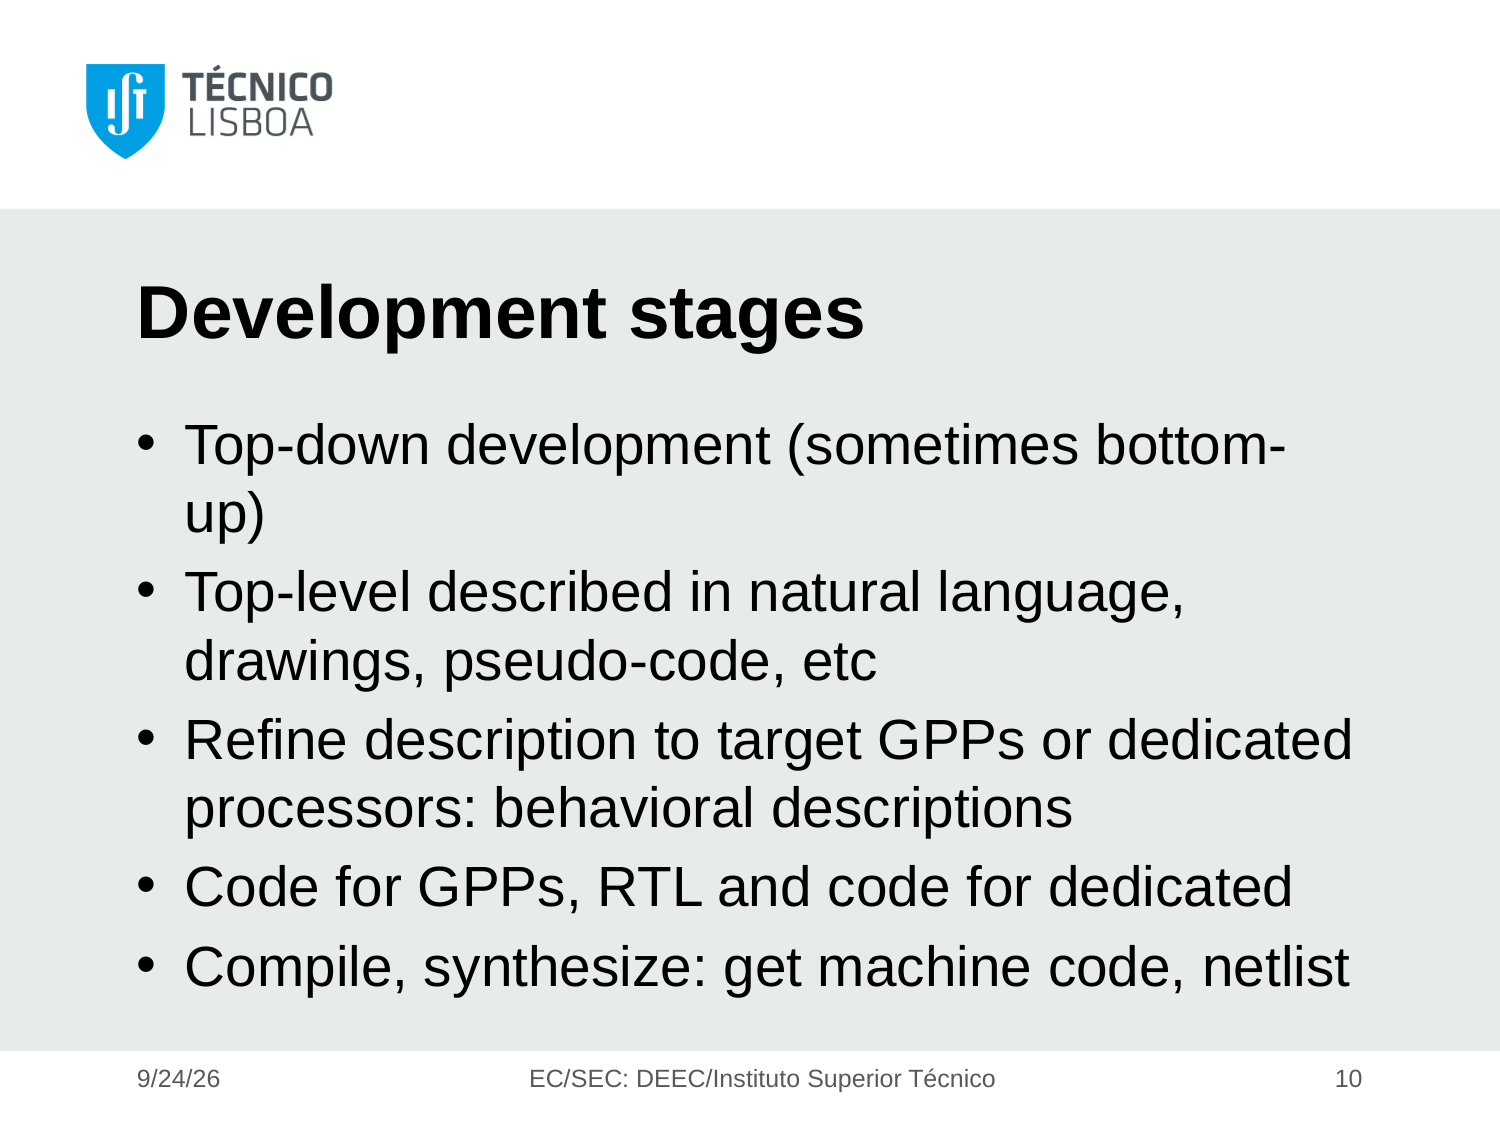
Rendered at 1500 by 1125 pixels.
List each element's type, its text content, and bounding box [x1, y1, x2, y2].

picture [0, 0, 1500, 1125]
list Top-down development (sometimes bottom-up) Top-level described in natural language, drawings, pseudo-code, etc Refine description to target GPPs or dedicated processors: behavioral descriptions Code for GPPs, RTL and code for dedicated Compile, synthesize: get machine code, netlist [121, 400, 1378, 1005]
slide_number 10/8/18 [121, 1052, 425, 1103]
footer EC/SEC: DEEC/Instituto Superior Técnico [512, 1052, 1021, 1103]
slide_number <number> [1077, 1052, 1378, 1103]
title Development stages [121, 237, 1378, 381]
